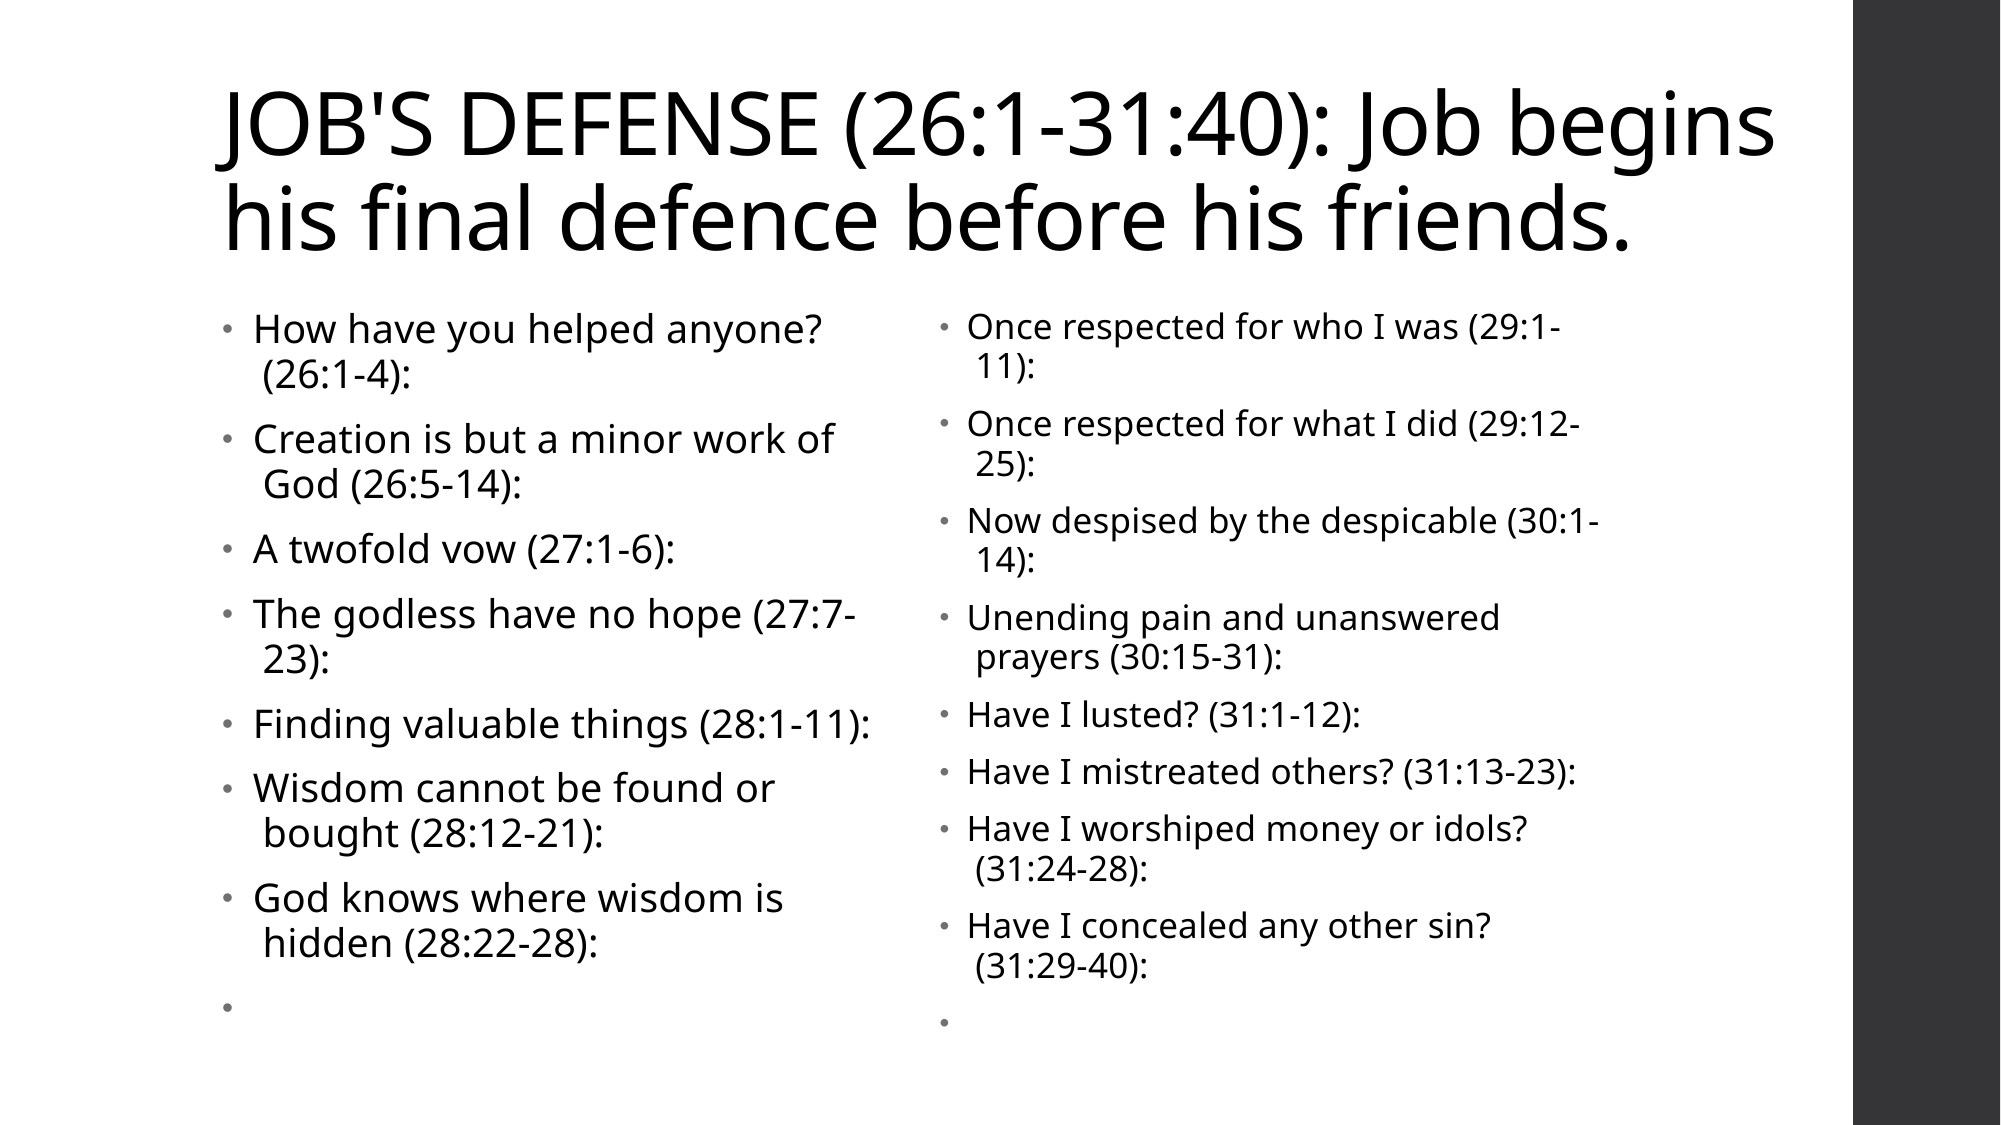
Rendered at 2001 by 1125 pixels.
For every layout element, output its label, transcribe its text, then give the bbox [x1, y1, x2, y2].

list Once respected for who I was (29:1-11): Once respected for what I did (29:12-25): Now despised by the despicable (30:1-14): Unending pain and unanswered prayers (30:15-31): Have I lusted? (31:1-12): Have I mistreated others? (31:13-23): Have I worshiped money or idols? (31:24-28): Have I concealed any other sin? (31:29-40): [924, 299, 1617, 1014]
list How have you helped anyone? (26:1-4): Creation is but a minor work of God (26:5-14): A twofold vow (27:1-6): The godless have no hope (27:7-23): Finding valuable things (28:1-11): Wisdom cannot be found or bought (28:12-21): God knows where wisdom is hidden (28:22-28): [207, 299, 900, 1014]
title JOB'S DEFENSE (26:1-31:40): Job begins his final defence before his friends. [206, 60, 1797, 278]
